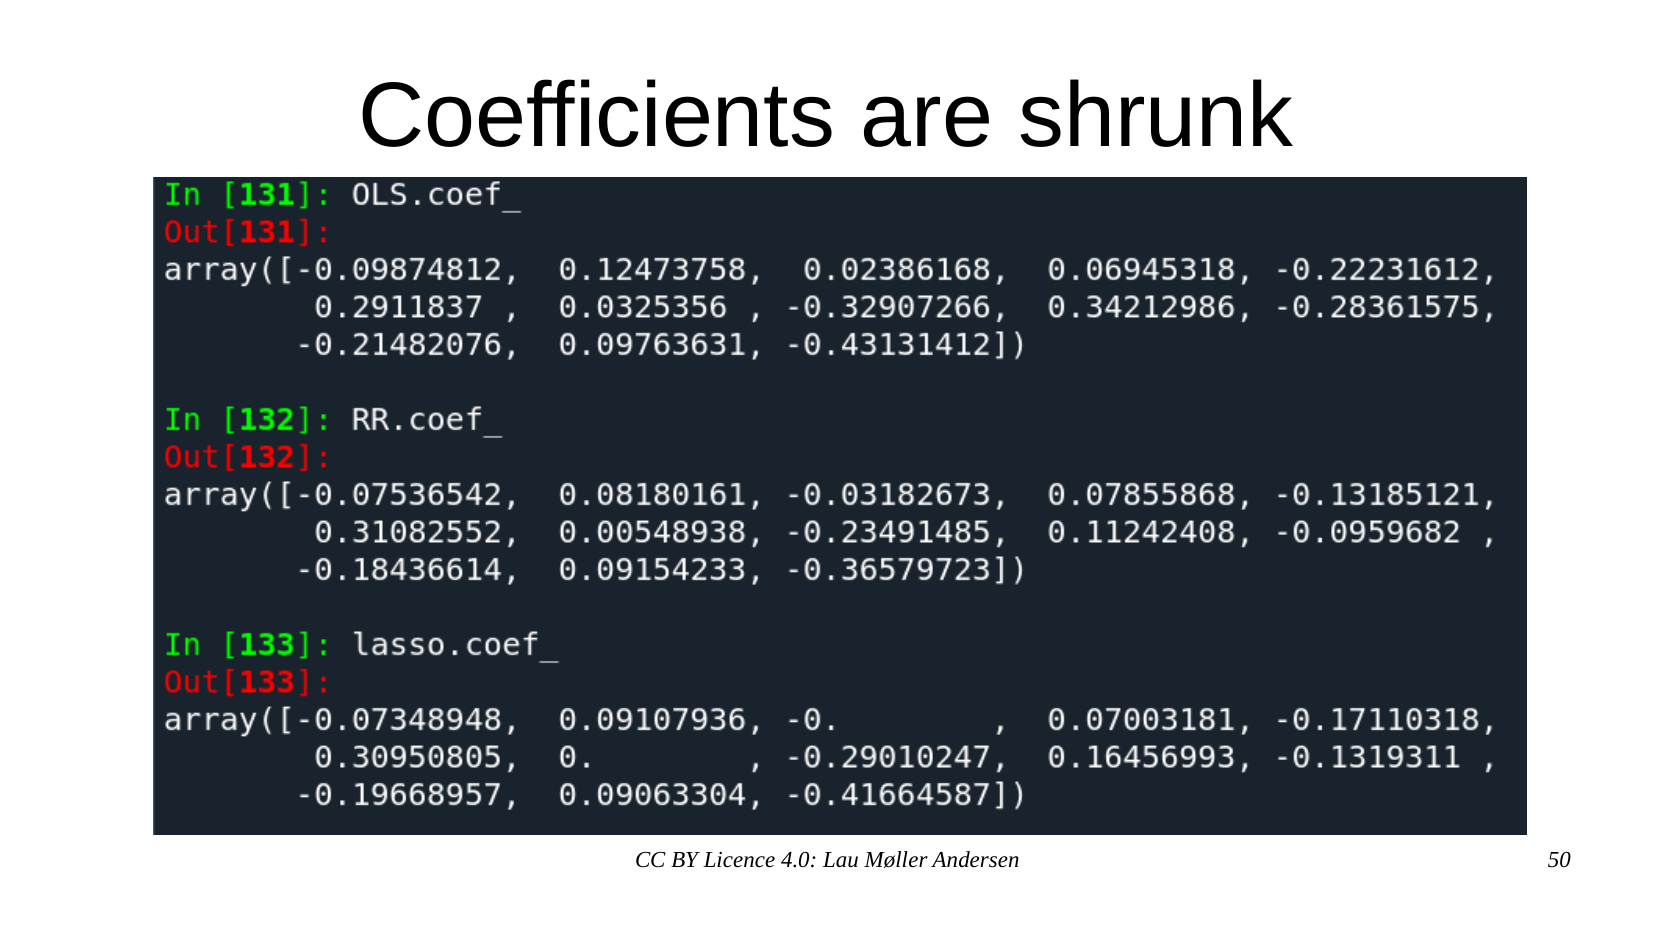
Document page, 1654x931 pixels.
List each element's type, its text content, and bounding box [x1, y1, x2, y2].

title Coefficients are shrunk [82, 37, 1571, 193]
picture [153, 177, 1527, 835]
